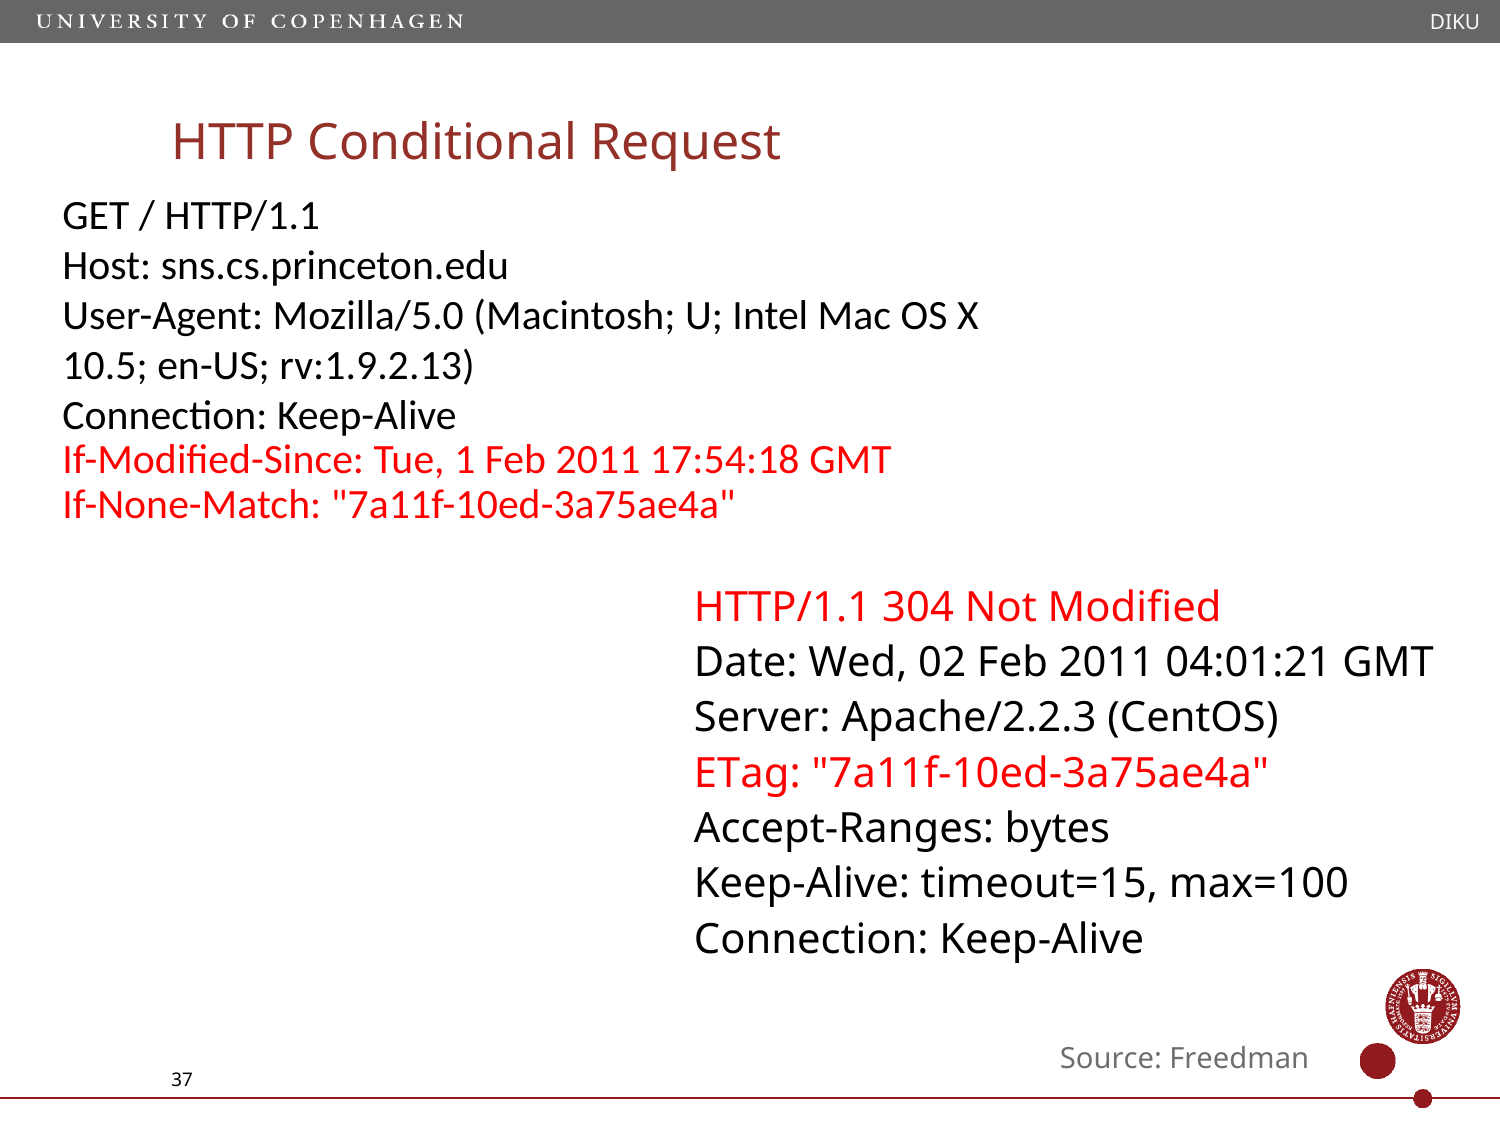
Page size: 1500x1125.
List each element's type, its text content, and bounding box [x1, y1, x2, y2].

text_box Source: Freedman [1045, 1031, 1377, 1083]
text_box <number> [171, 1067, 522, 1092]
picture [0, 910, 1500, 1122]
text_box DIKU [469, 0, 1495, 43]
text_box HTTP/1.1 304 Not Modified Date: Wed, 02 Feb 2011 04:01:21 GMT Server: Apache/2.2.3 (CentOS) ETag: "7a11f-10ed-3a75ae4a" Accept-Ranges: bytes Keep-Alive: timeout=15, max=100 Connection: Keep-Alive [679, 572, 1480, 1035]
list GET / HTTP/1.1 Host: sns.cs.princeton.edu User-Agent: Mozilla/5.0 (Macintosh; U; Intel Mac OS X 10.5; en-US; rv:1.9.2.13) Connection: Keep-Alive If-Modified-Since: Tue, 1 Feb 2011 17:54:18 GMT If-None-Match: "7a11f-10ed-3a75ae4a" [62, 187, 1025, 638]
title HTTP Conditional Request [171, 75, 1329, 171]
